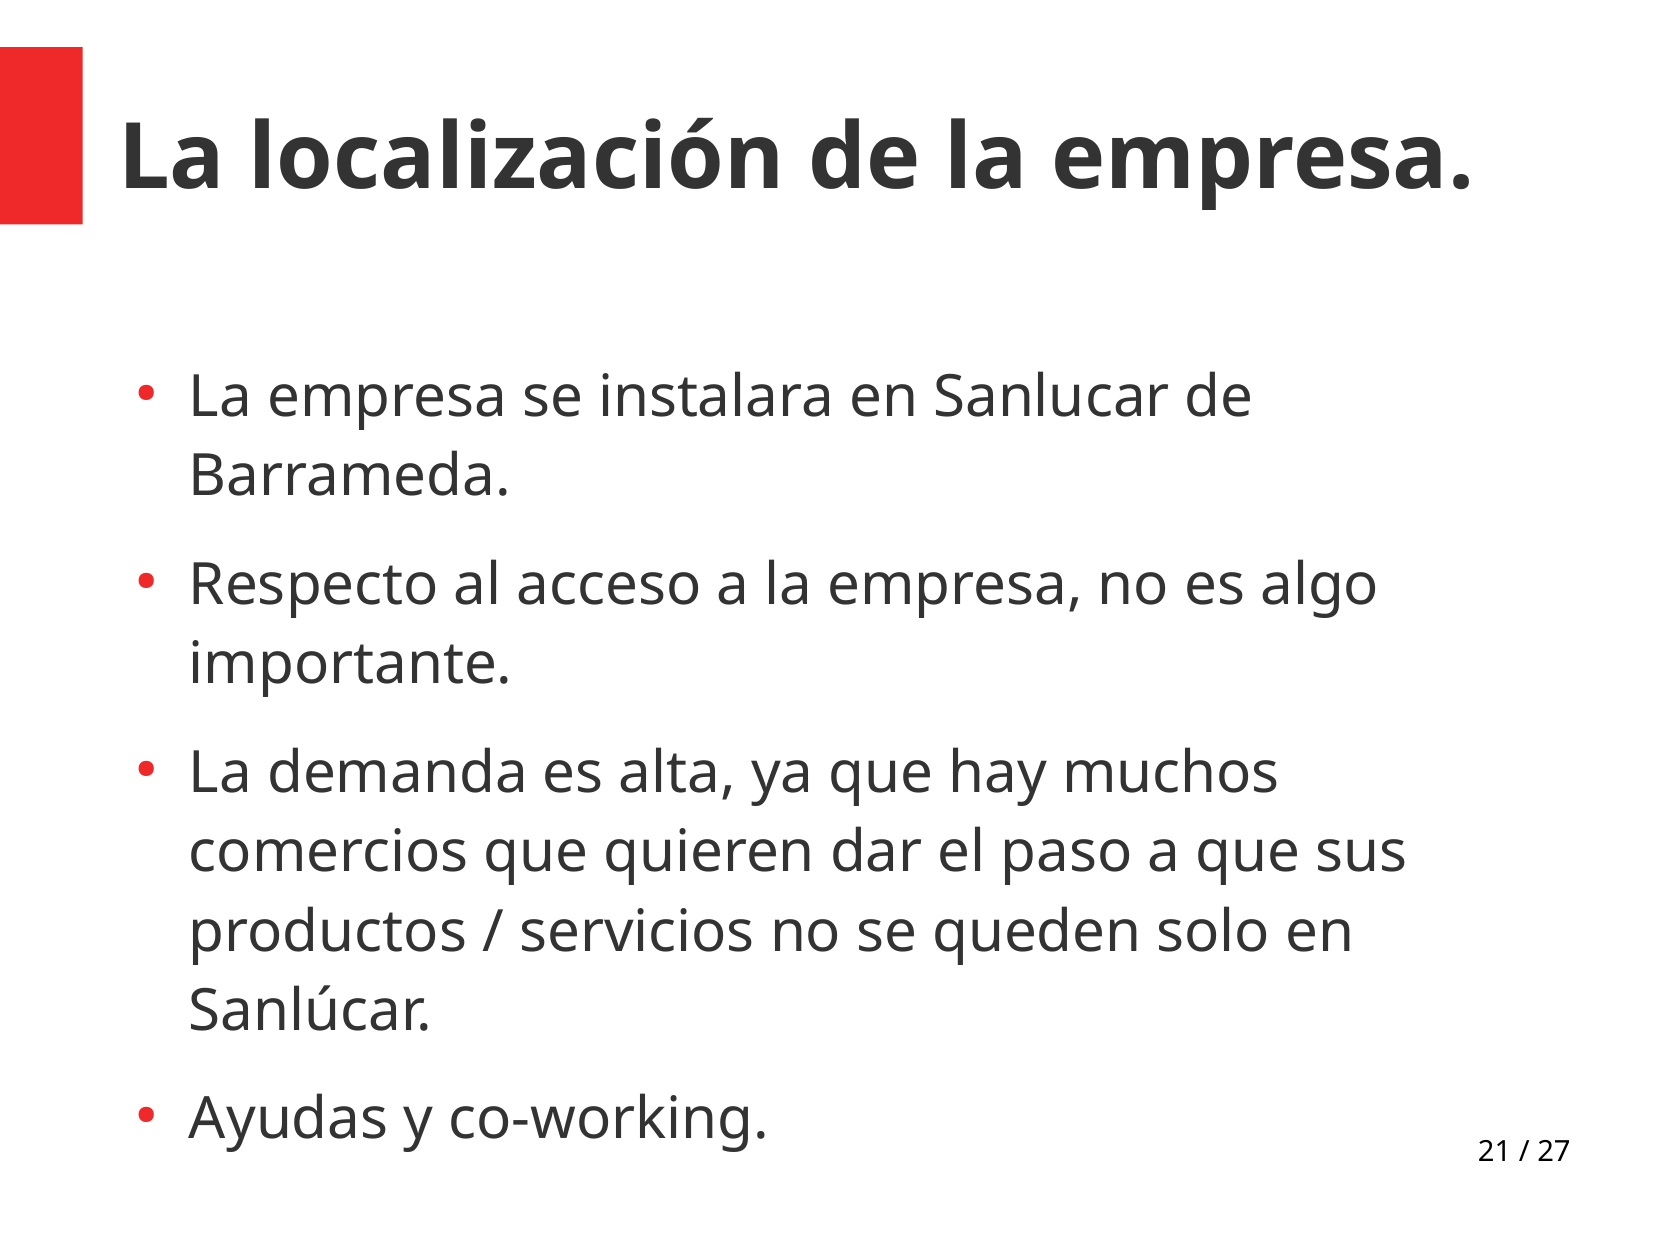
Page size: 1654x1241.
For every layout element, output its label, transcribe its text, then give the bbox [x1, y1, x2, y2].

list La empresa se instalara en Sanlucar de Barrameda. Respecto al acceso a la empresa, no es algo importante. La demanda es alta, ya que hay muchos comercios que quieren dar el paso a que sus productos / servicios no se queden solo en Sanlúcar. Ayudas y co-working. [118, 354, 1536, 1074]
title La localización de la empresa. [118, 45, 1571, 260]
